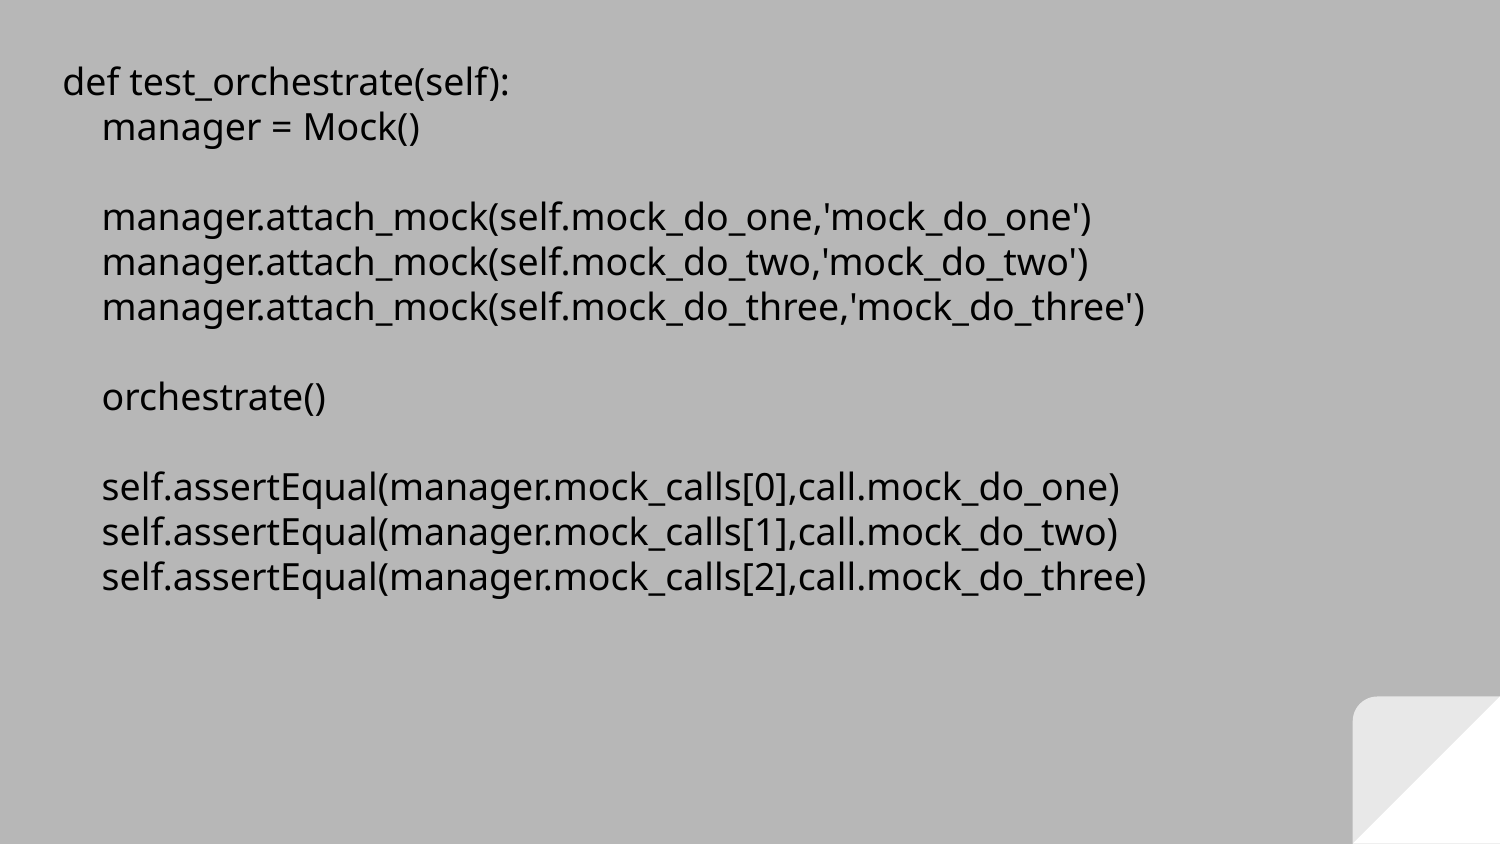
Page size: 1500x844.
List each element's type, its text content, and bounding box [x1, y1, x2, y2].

text_box def test_orchestrate(self): manager = Mock() manager.attach_mock(self.mock_do_one,'mock_do_one') manager.attach_mock(self.mock_do_two,'mock_do_two') manager.attach_mock(self.mock_do_three,'mock_do_three') orchestrate() self.assertEqual(manager.mock_calls[0],call.mock_do_one) self.assertEqual(manager.mock_calls[1],call.mock_do_two) self.assertEqual(manager.mock_calls[2],call.mock_do_three) [47, 42, 1490, 817]
